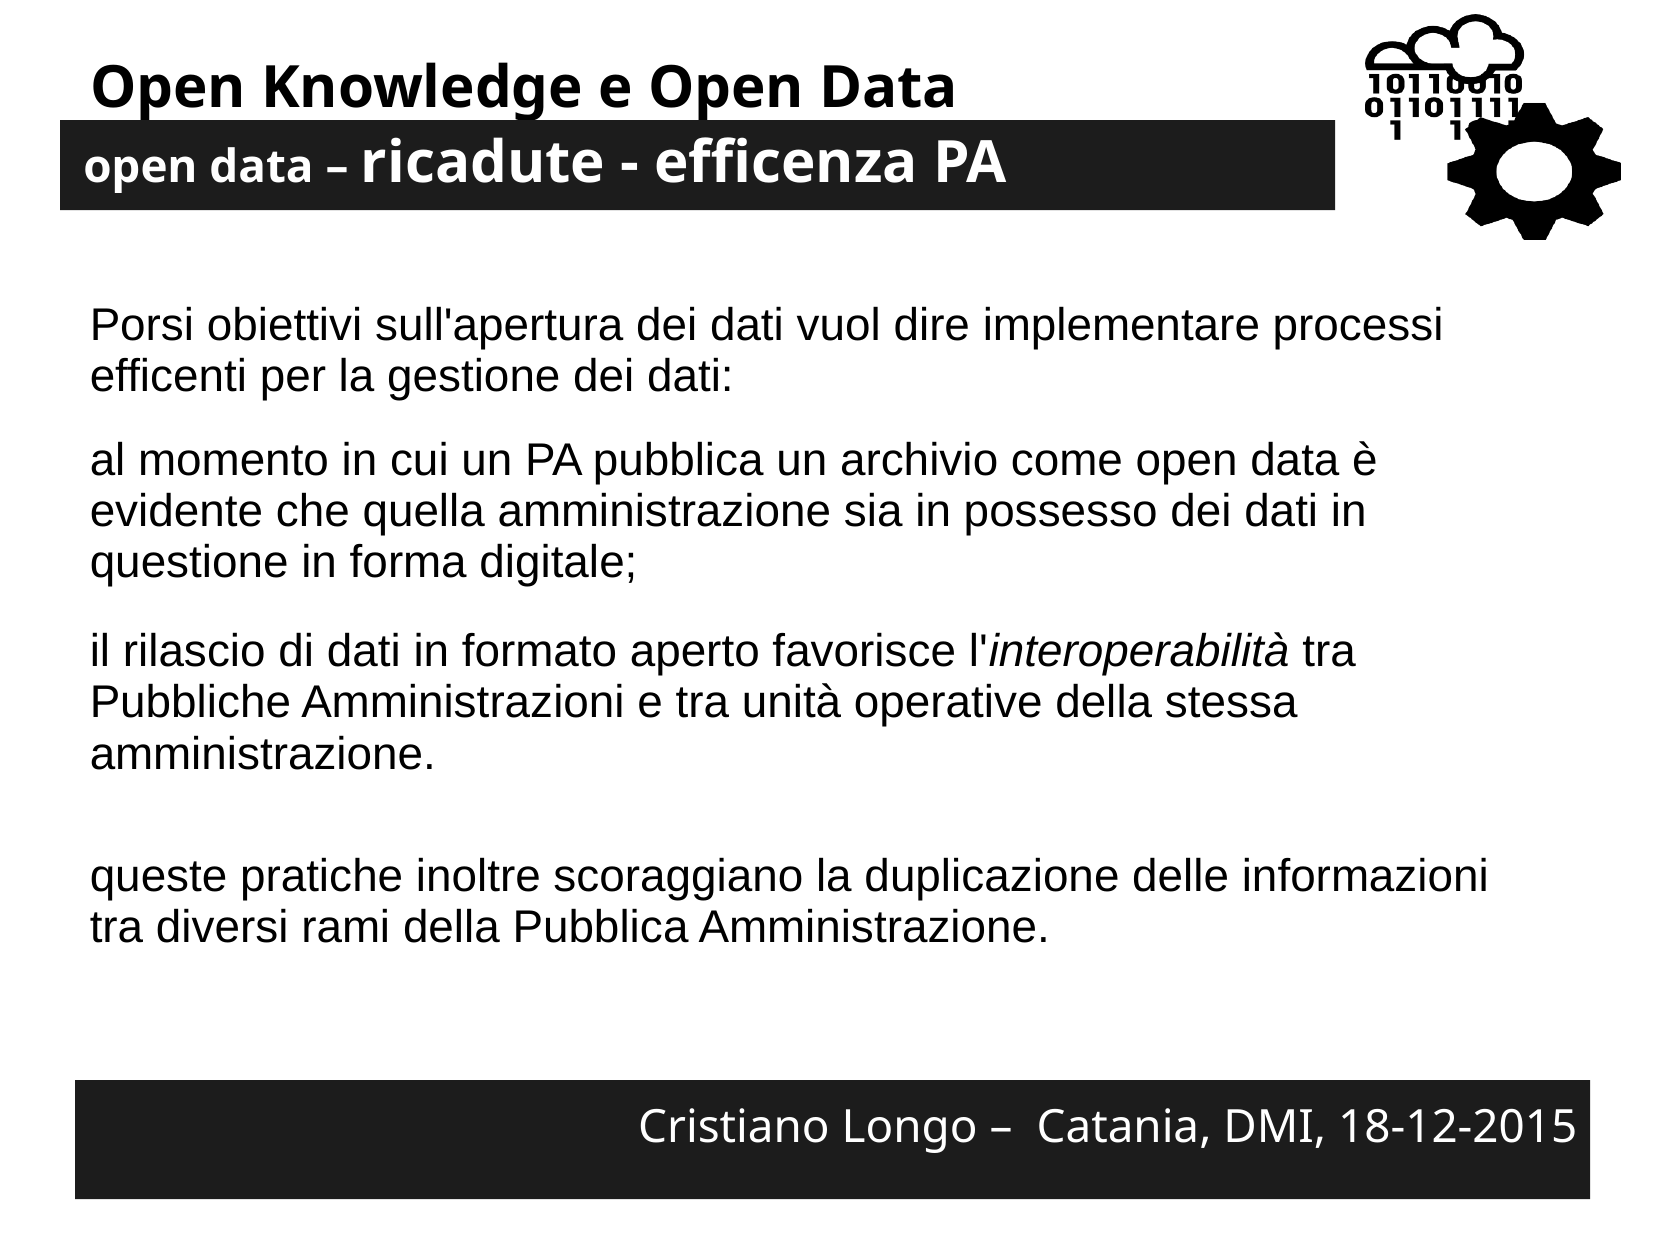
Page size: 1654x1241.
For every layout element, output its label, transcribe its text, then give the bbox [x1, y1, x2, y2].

text_box Porsi obiettivi sull'apertura dei dati vuol dire implementare processi efficenti per la gestione dei dati: [75, 291, 1591, 409]
list open data – ricadute - efficenza PA [60, 120, 1336, 211]
picture [1365, 14, 1621, 241]
text_box al momento in cui un PA pubblica un archivio come open data è evidente che quella amministrazione sia in possesso dei dati in questione in forma digitale; [75, 426, 1574, 653]
list Open Knowledge e Open Data [75, 45, 1325, 120]
list Cristiano Longo – Catania, DMI, 18-12-2015 [75, 1080, 1591, 1200]
text_box queste pratiche inoltre scoraggiano la duplicazione delle informazioni tra diversi rami della Pubblica Amministrazione. [75, 842, 1561, 961]
text_box il rilascio di dati in formato aperto favorisce l'interoperabilità tra Pubbliche Amministrazioni e tra unità operative della stessa amministrazione. [75, 617, 1561, 787]
